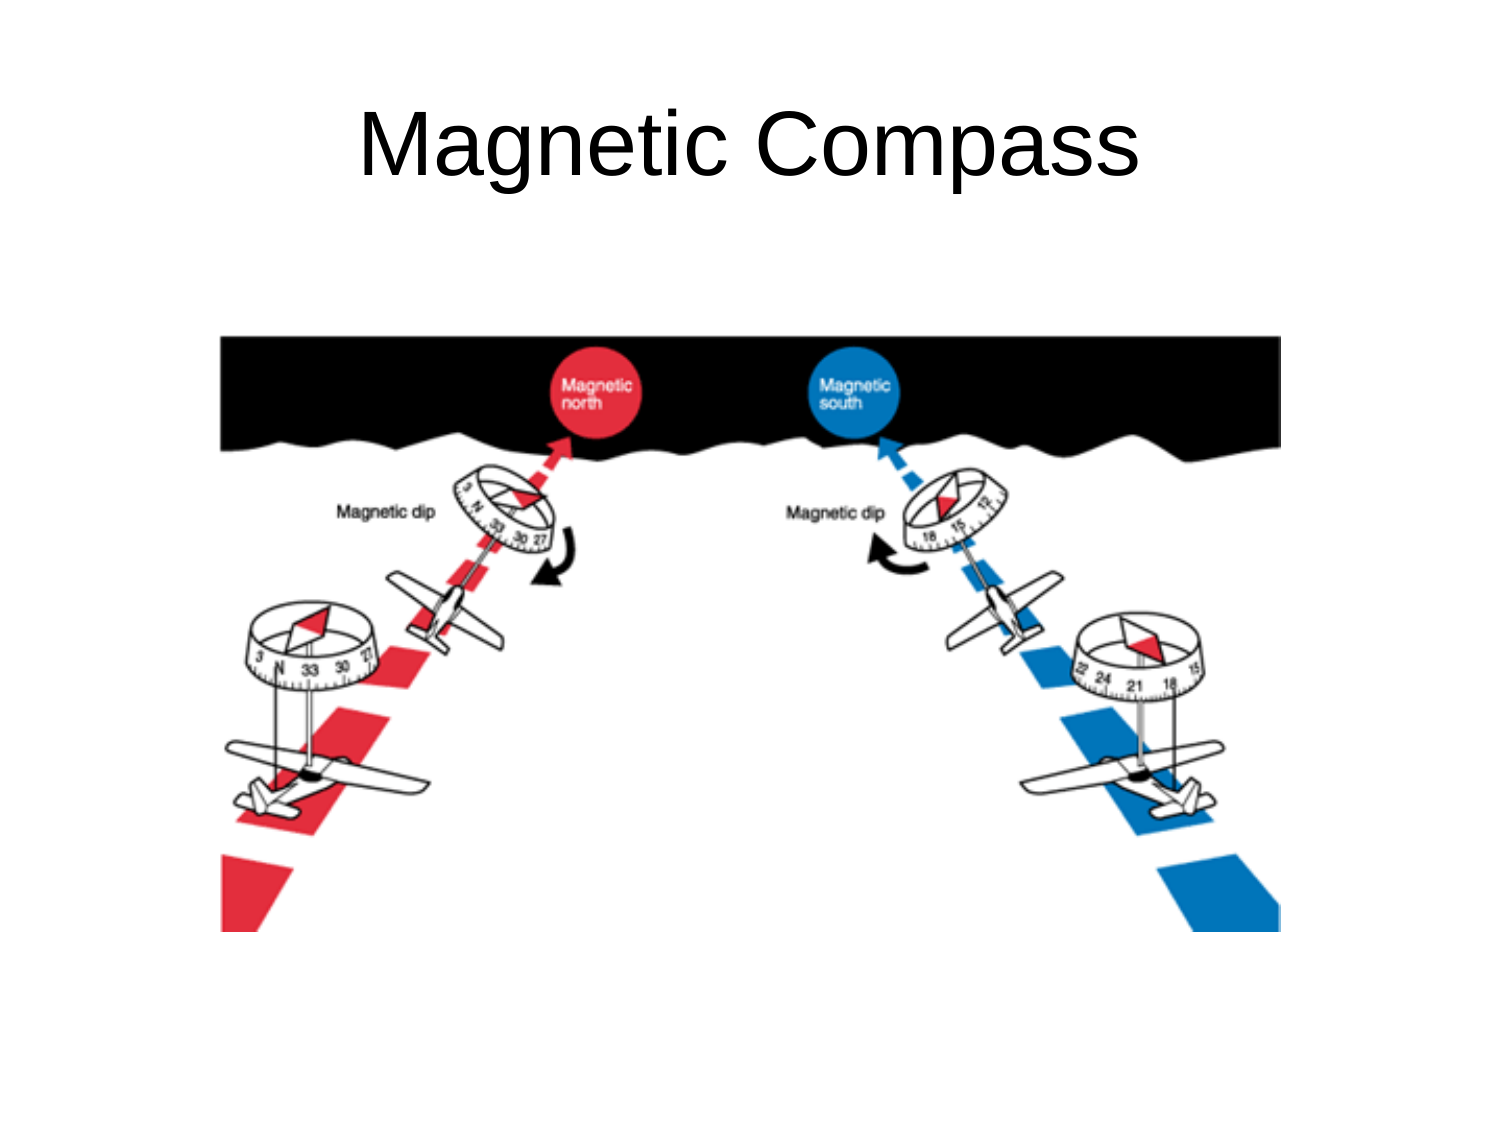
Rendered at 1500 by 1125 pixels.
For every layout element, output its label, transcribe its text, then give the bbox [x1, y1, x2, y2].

title Magnetic Compass [75, 45, 1426, 233]
text_box [219, 335, 1281, 932]
